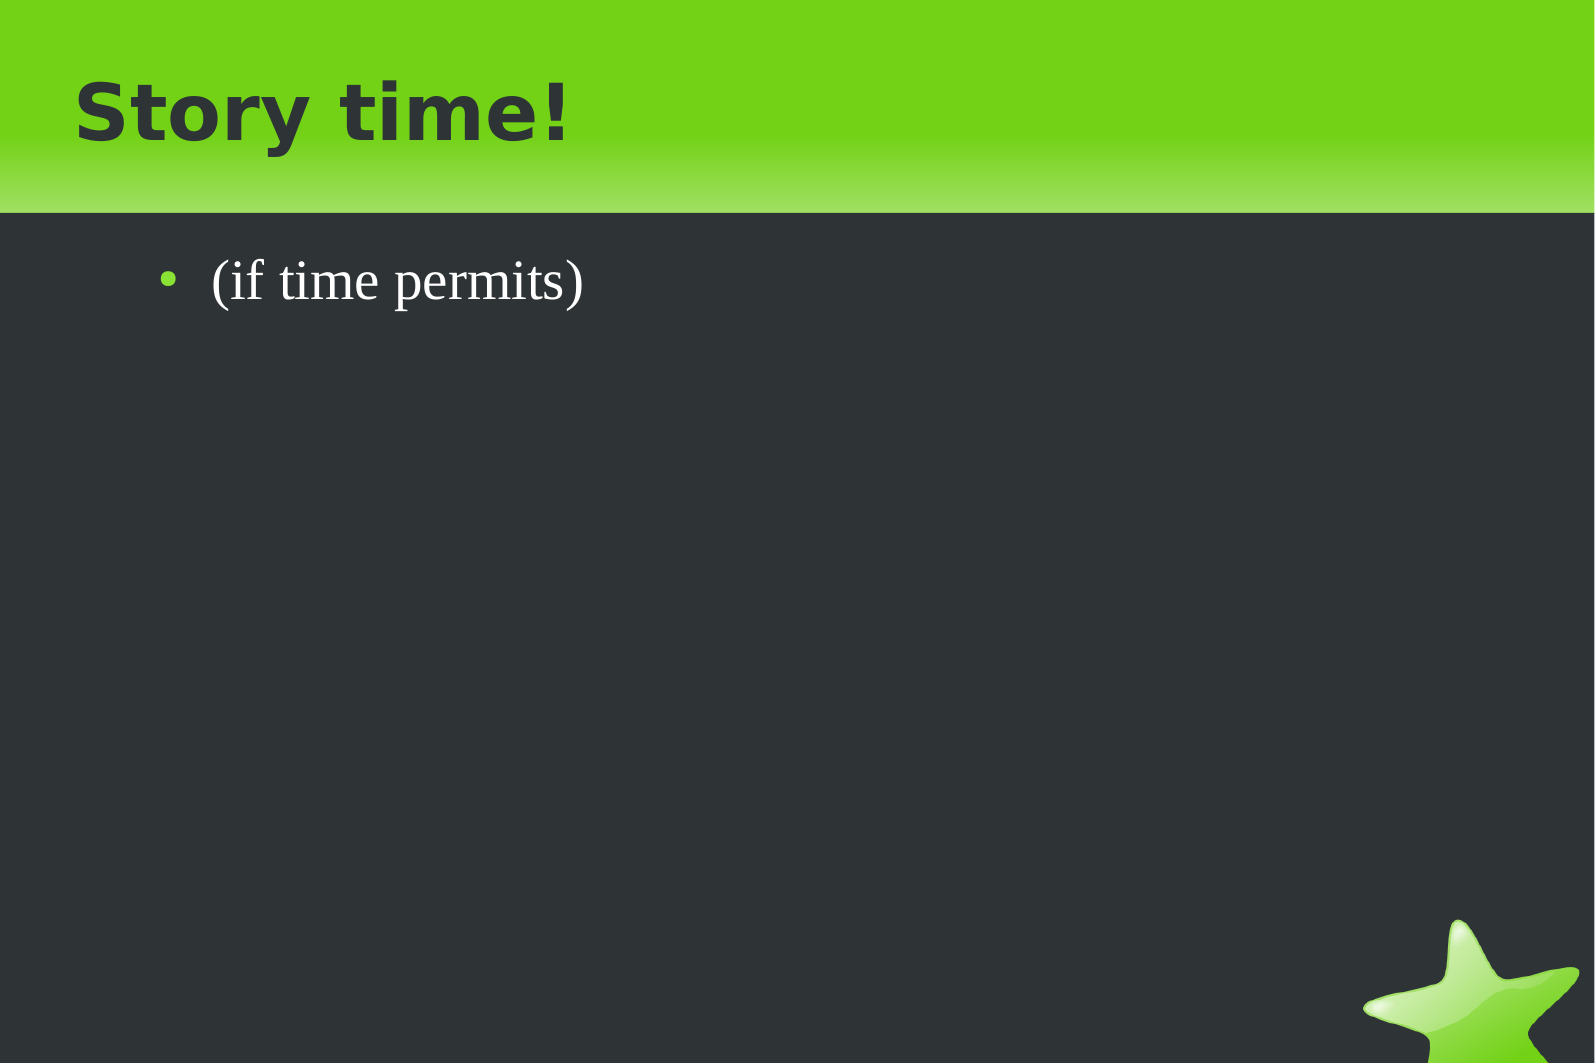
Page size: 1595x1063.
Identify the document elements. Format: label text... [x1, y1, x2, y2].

title Story time! [74, 25, 1510, 203]
picture [0, 0, 1595, 1063]
list (if time permits) [79, 248, 1515, 951]
